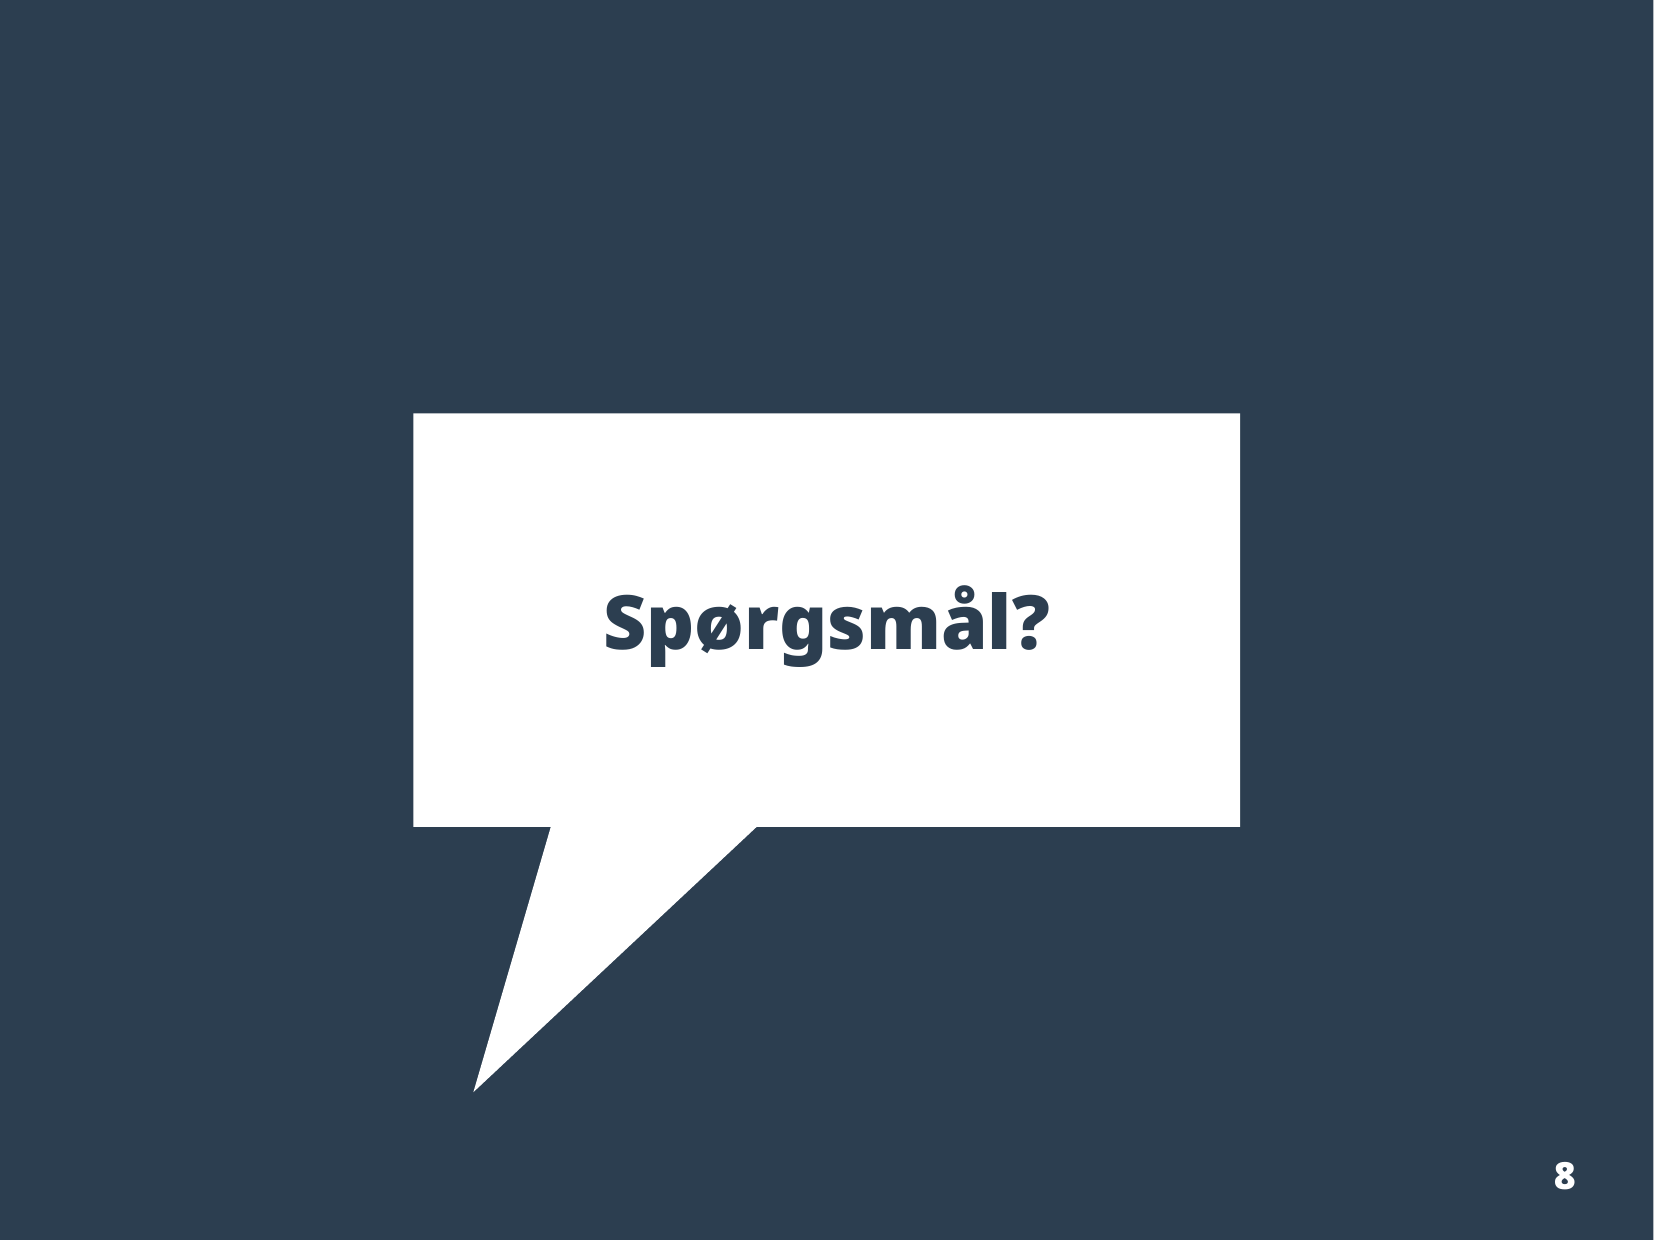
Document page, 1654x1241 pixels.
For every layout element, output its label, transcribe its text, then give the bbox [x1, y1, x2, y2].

title Spørgsmål? [442, 442, 1211, 798]
